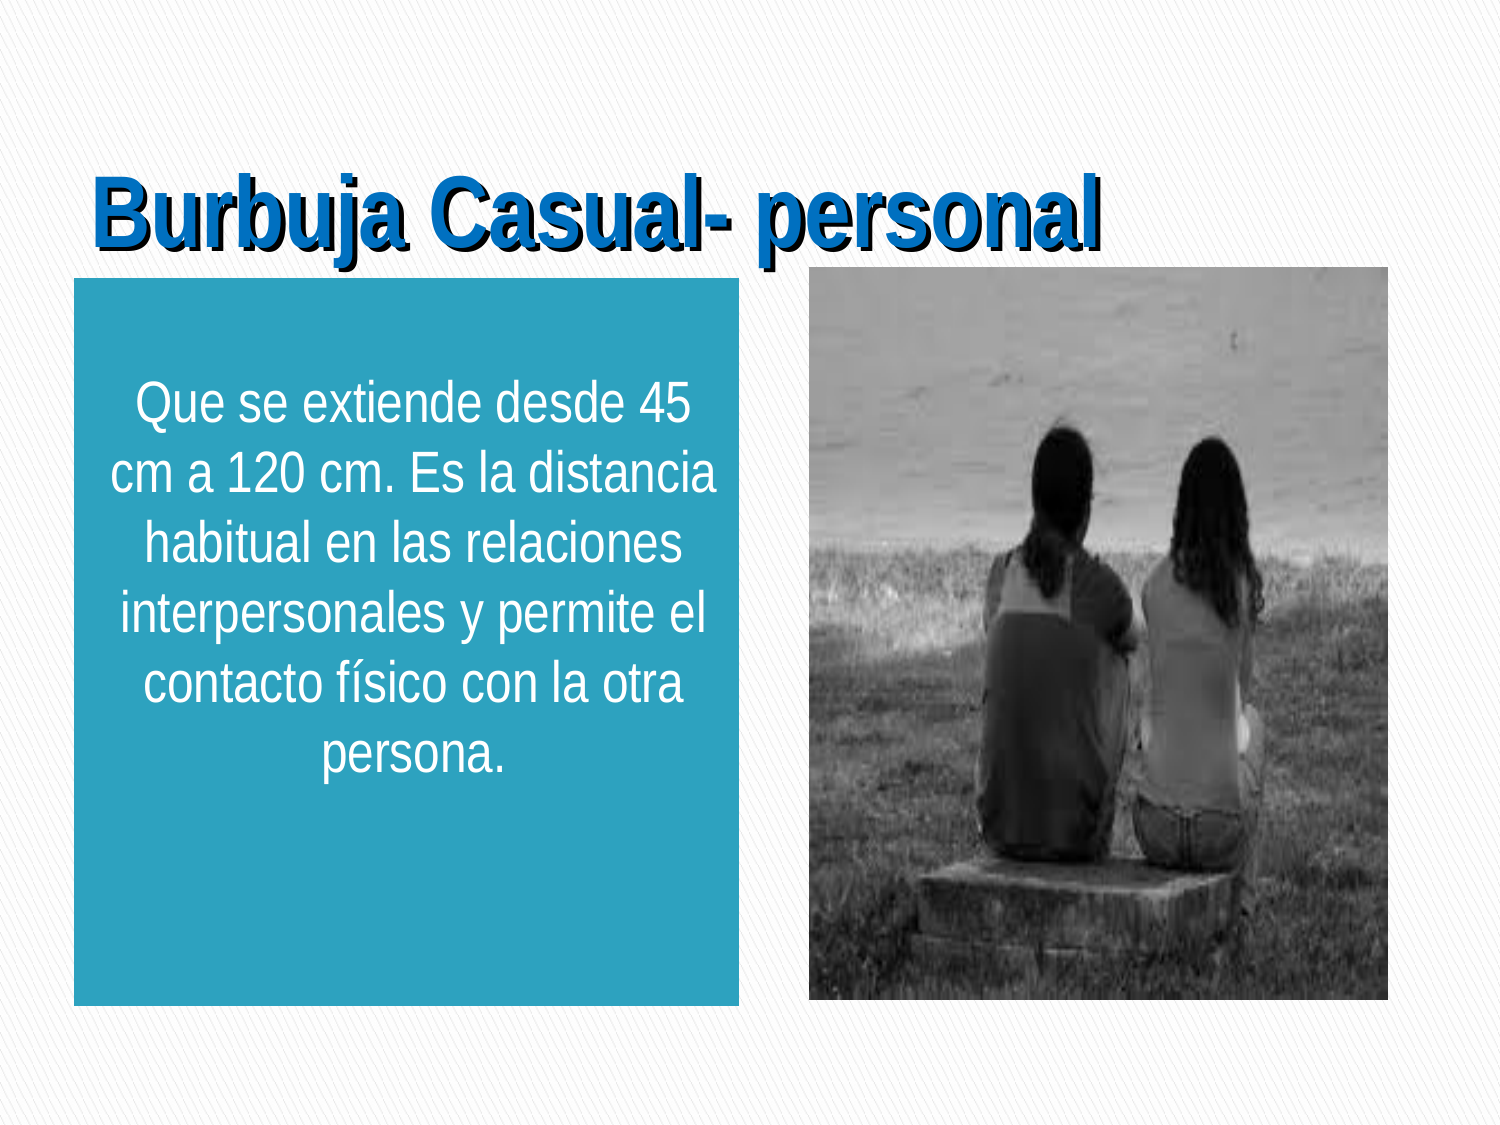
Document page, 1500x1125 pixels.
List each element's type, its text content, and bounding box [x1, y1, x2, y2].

picture [809, 267, 1388, 1000]
title Burbuja Casual- personal [75, 45, 1426, 280]
list Que se extiende desde 45 cm a 120 cm. Es la distancia habitual en las relaciones interpersonales y permite el contacto físico con la otra persona. [75, 278, 738, 1005]
